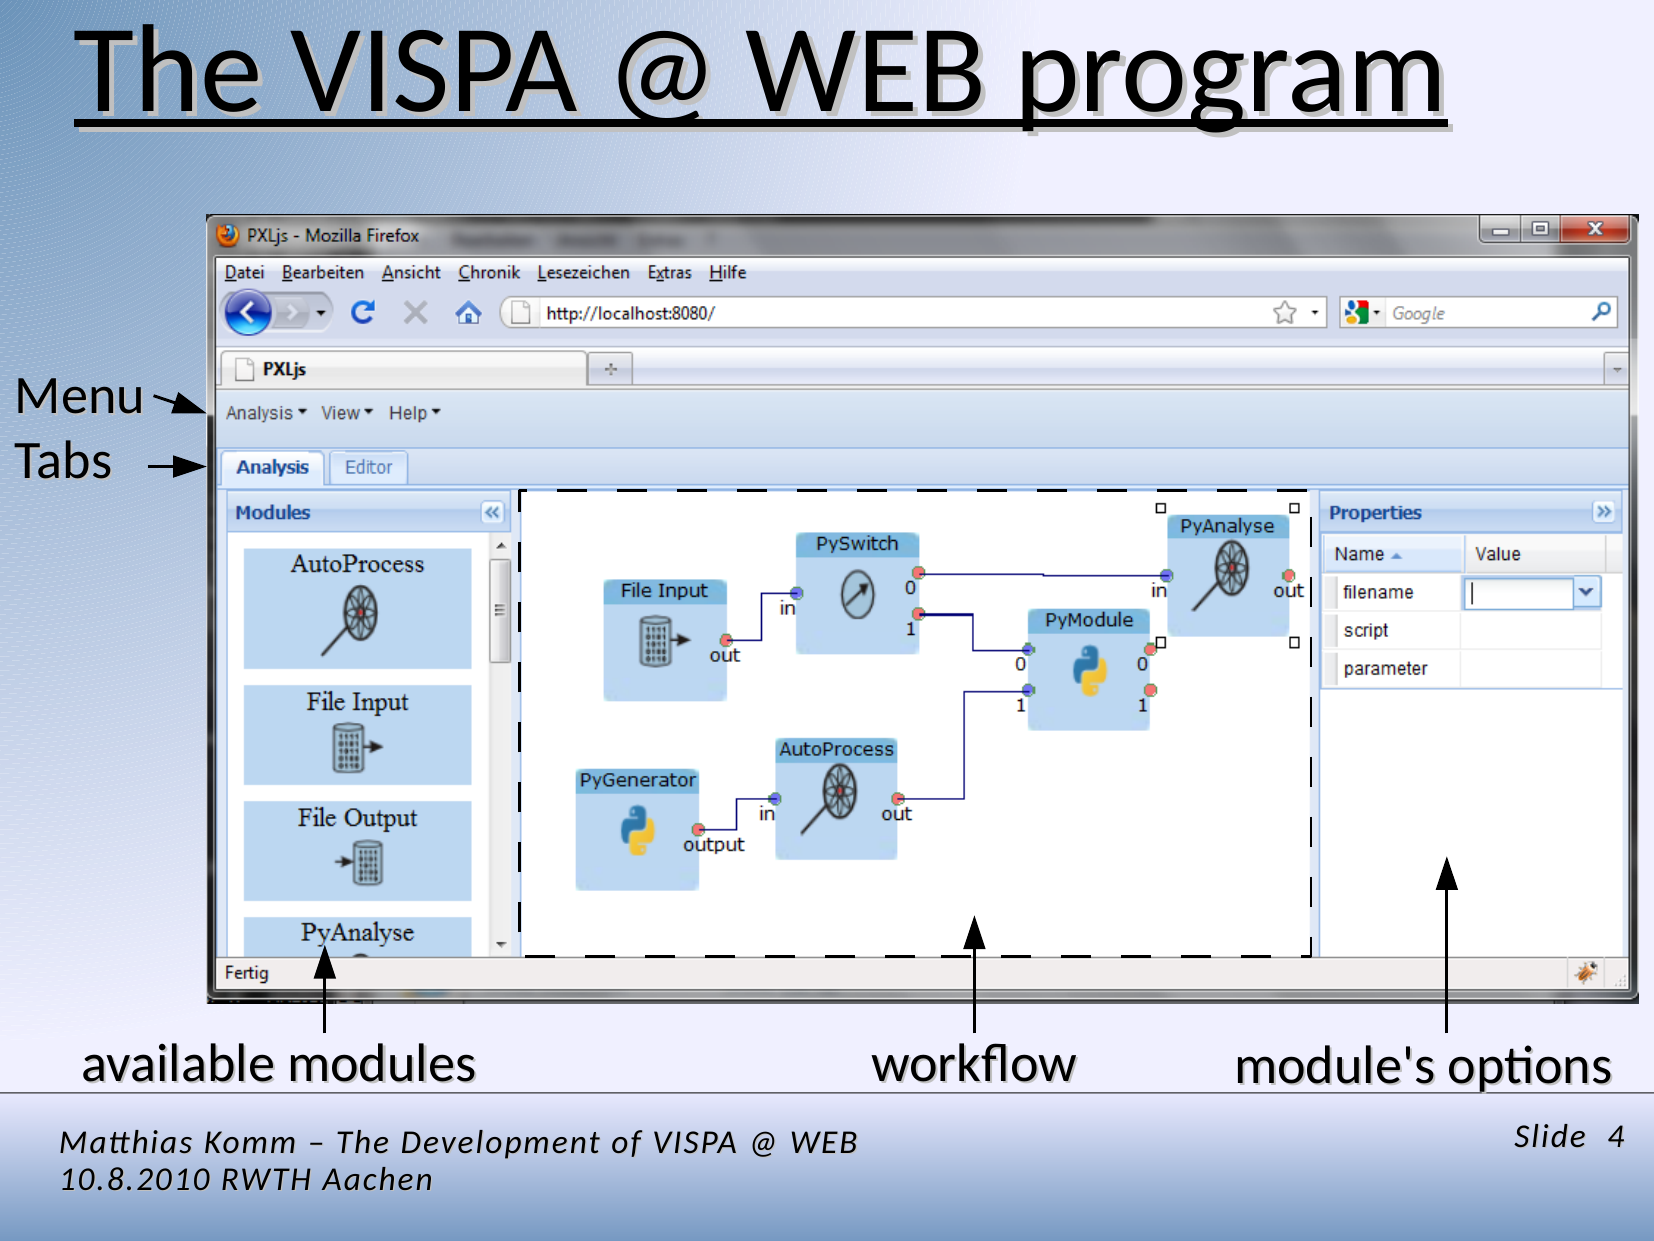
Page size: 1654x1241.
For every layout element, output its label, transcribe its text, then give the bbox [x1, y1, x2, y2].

text_box workflow [856, 1033, 1093, 1115]
picture [206, 214, 1639, 1004]
text_box The VISPA @ WEB program [59, 9, 1477, 178]
text_box module's options [1219, 1035, 1629, 1117]
text_box Menu Tabs [0, 354, 161, 515]
text_box available modules [66, 1033, 492, 1115]
